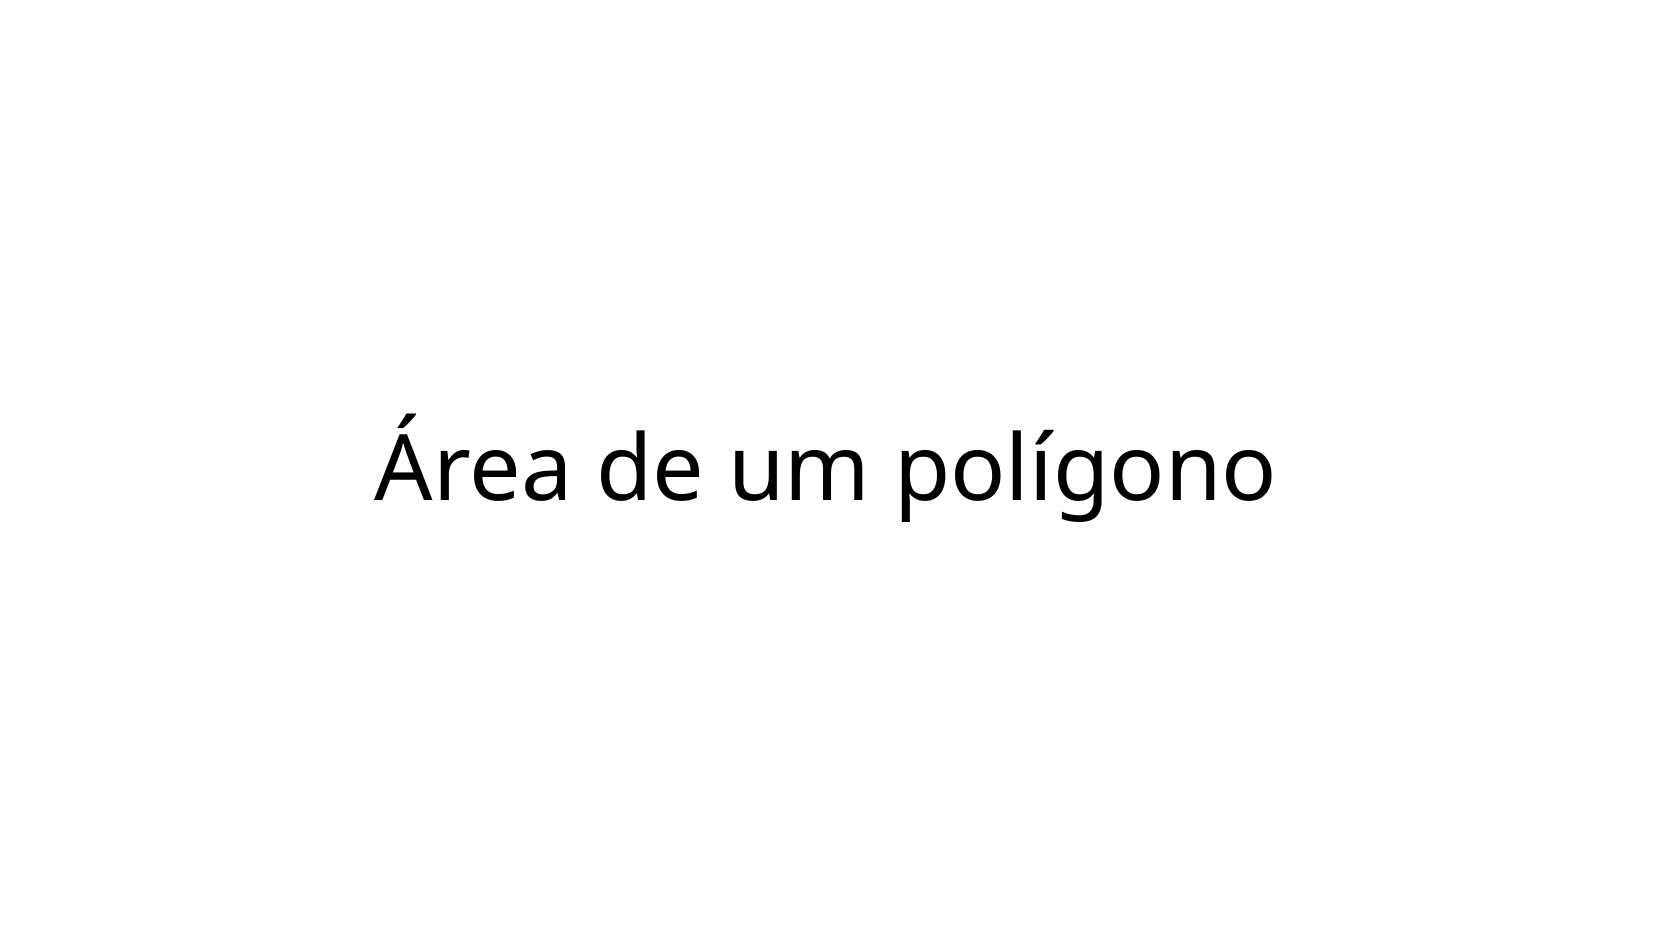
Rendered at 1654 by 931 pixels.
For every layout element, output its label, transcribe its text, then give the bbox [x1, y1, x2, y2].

title Área de um polígono [0, 0, 1654, 931]
